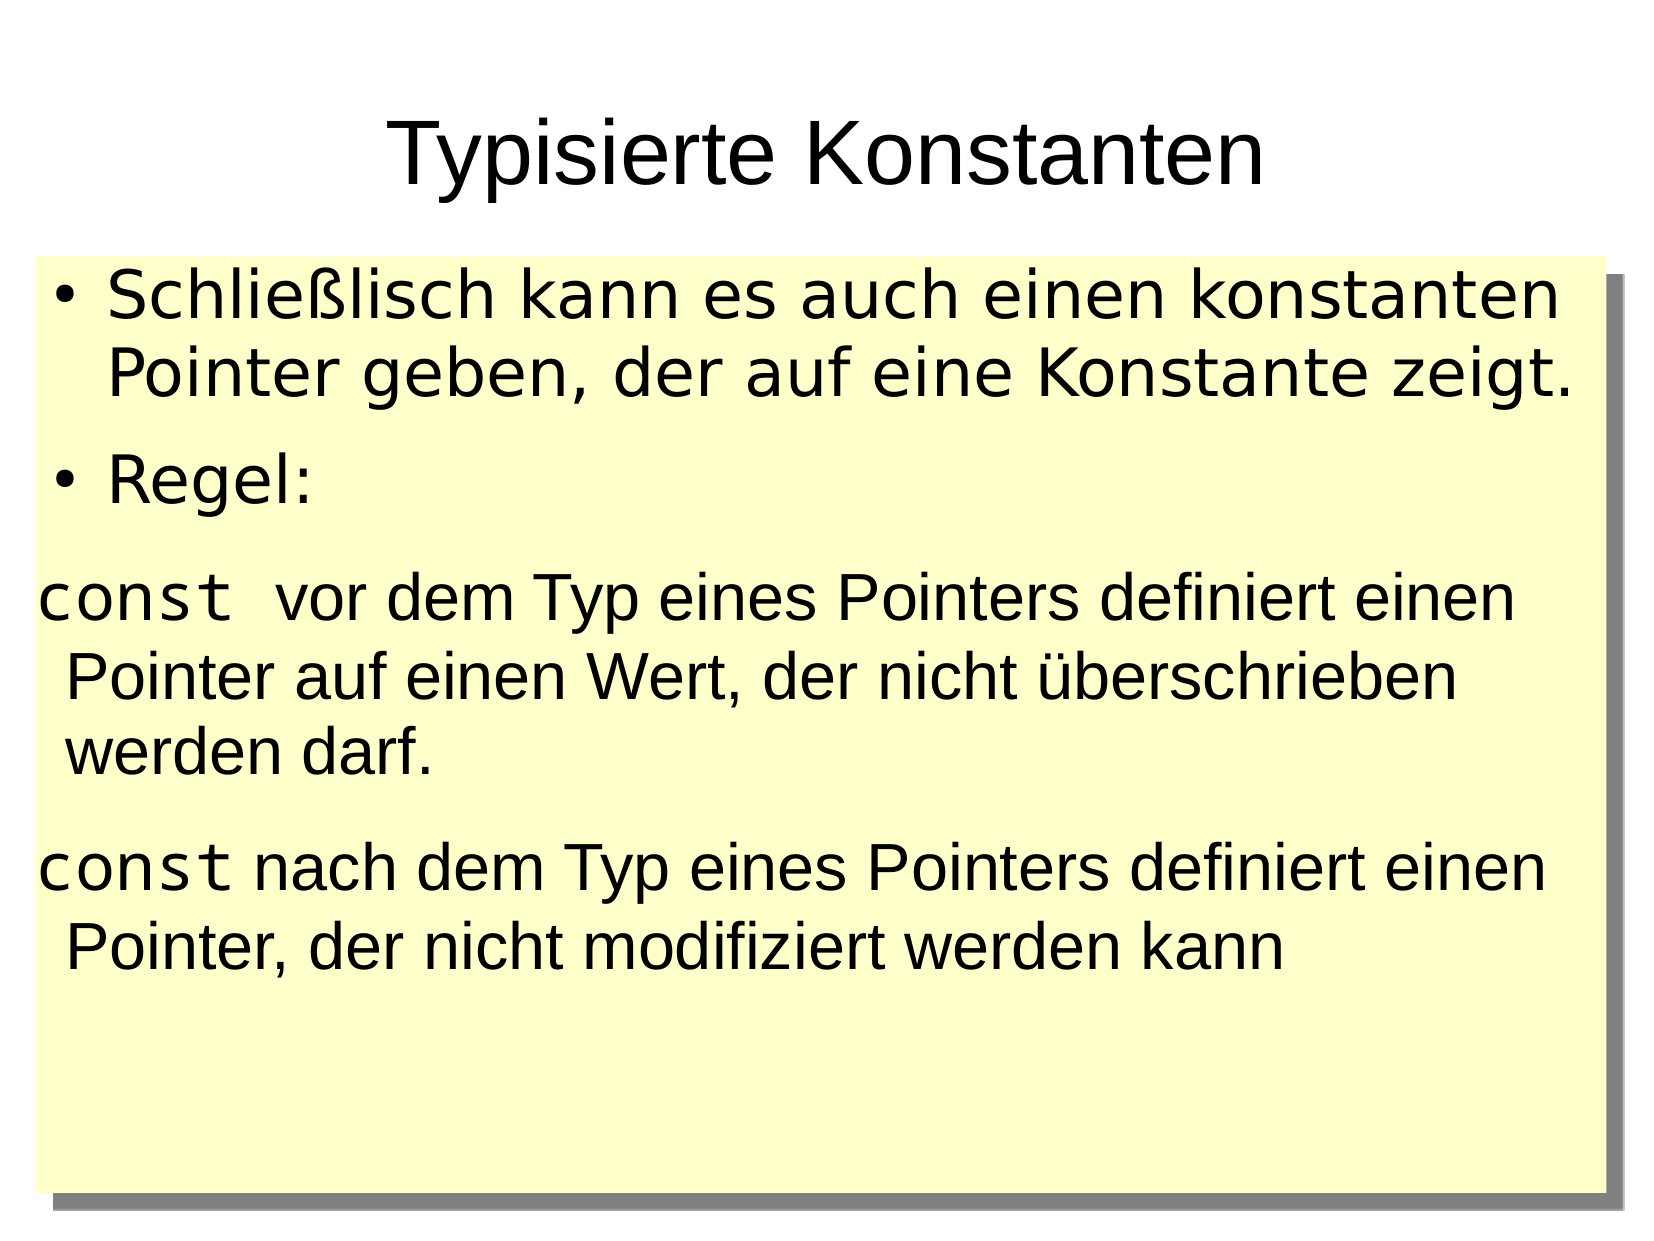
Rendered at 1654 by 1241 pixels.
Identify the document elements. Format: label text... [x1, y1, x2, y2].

title Typisierte Konstanten [82, 49, 1571, 256]
list Schließlisch kann es auch einen konstanten Pointer geben, der auf eine Konstante zeigt. Regel: const vor dem Typ eines Pointers definiert einen Pointer auf einen Wert, der nicht überschrieben werden darf. const nach dem Typ eines Pointers definiert einen Pointer, der nicht modifiziert werden kann [35, 256, 1607, 1193]
